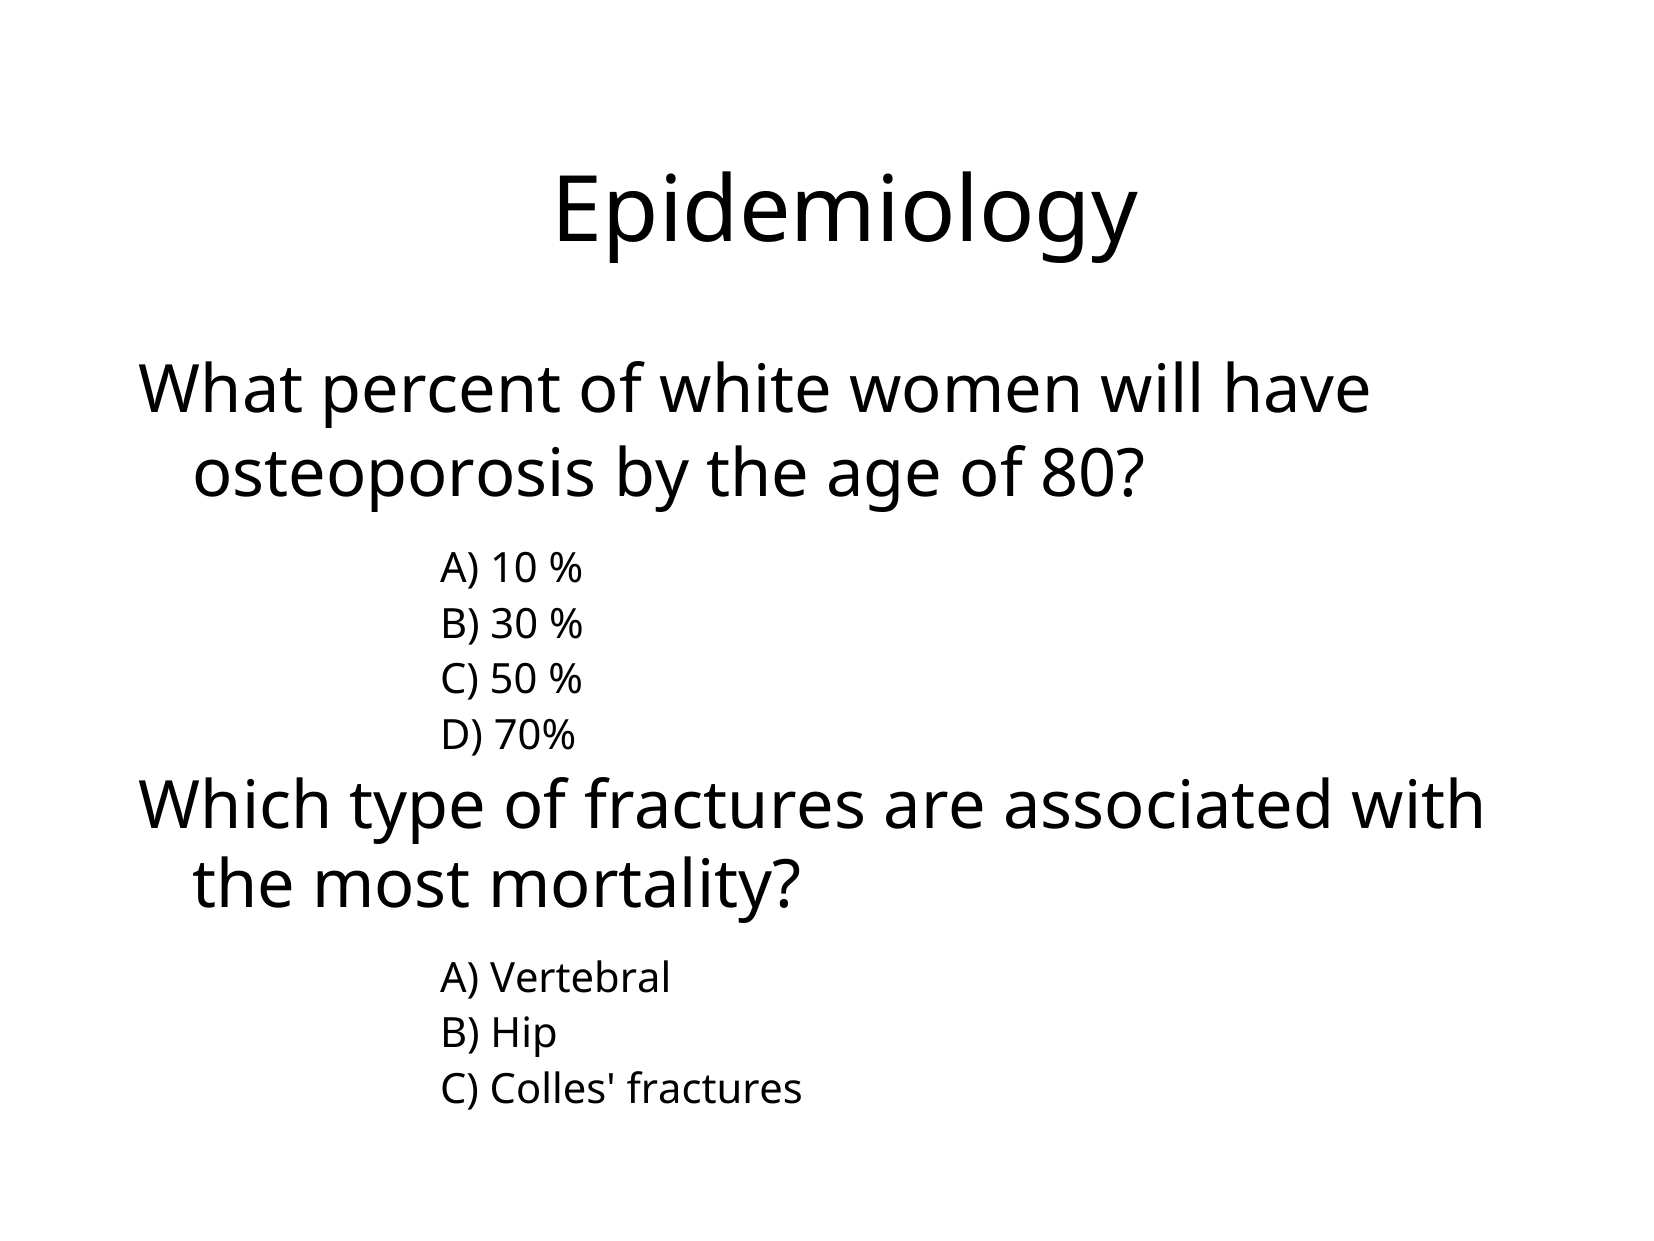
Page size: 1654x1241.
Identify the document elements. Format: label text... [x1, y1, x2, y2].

title Epidemiology [121, 152, 1534, 260]
list What percent of white women will have osteoporosis by the age of 80? A) 10 % B) 30 % C) 50 % D) 70% Which type of fractures are associated with the most mortality? A) Vertebral B) Hip C) Colles' fractures [121, 344, 1534, 1033]
